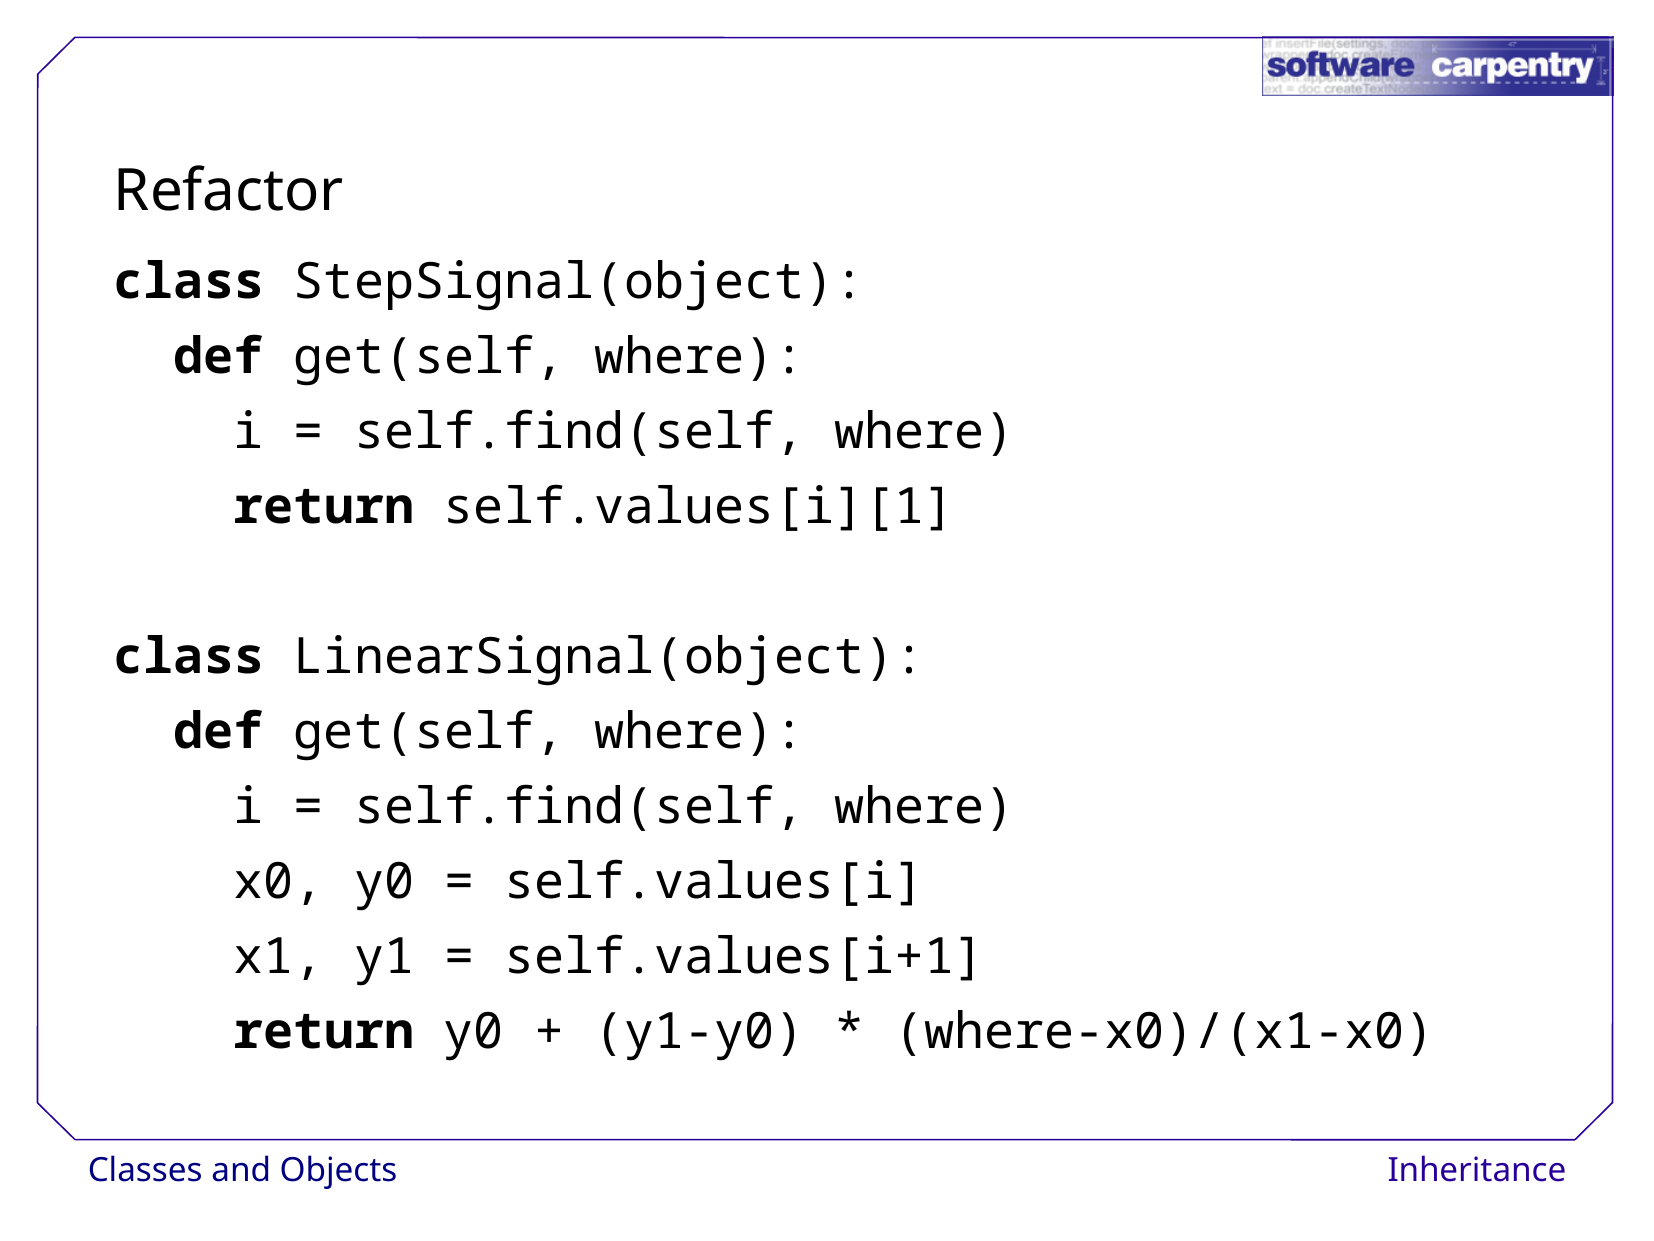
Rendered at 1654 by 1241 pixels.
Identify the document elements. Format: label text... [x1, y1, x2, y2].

text_box Refactor [99, 109, 1517, 225]
picture [1262, 36, 1614, 96]
text_box class StepSignal(object): def get(self, where): i = self.find(self, where) return self.values[i][1] class LinearSignal(object): def get(self, where): i = self.find(self, where) x0, y0 = self.values[i] x1, y1 = self.values[i+1] return y0 + (y1-y0) * (where-x0)/(x1-x0) [99, 225, 1517, 1067]
